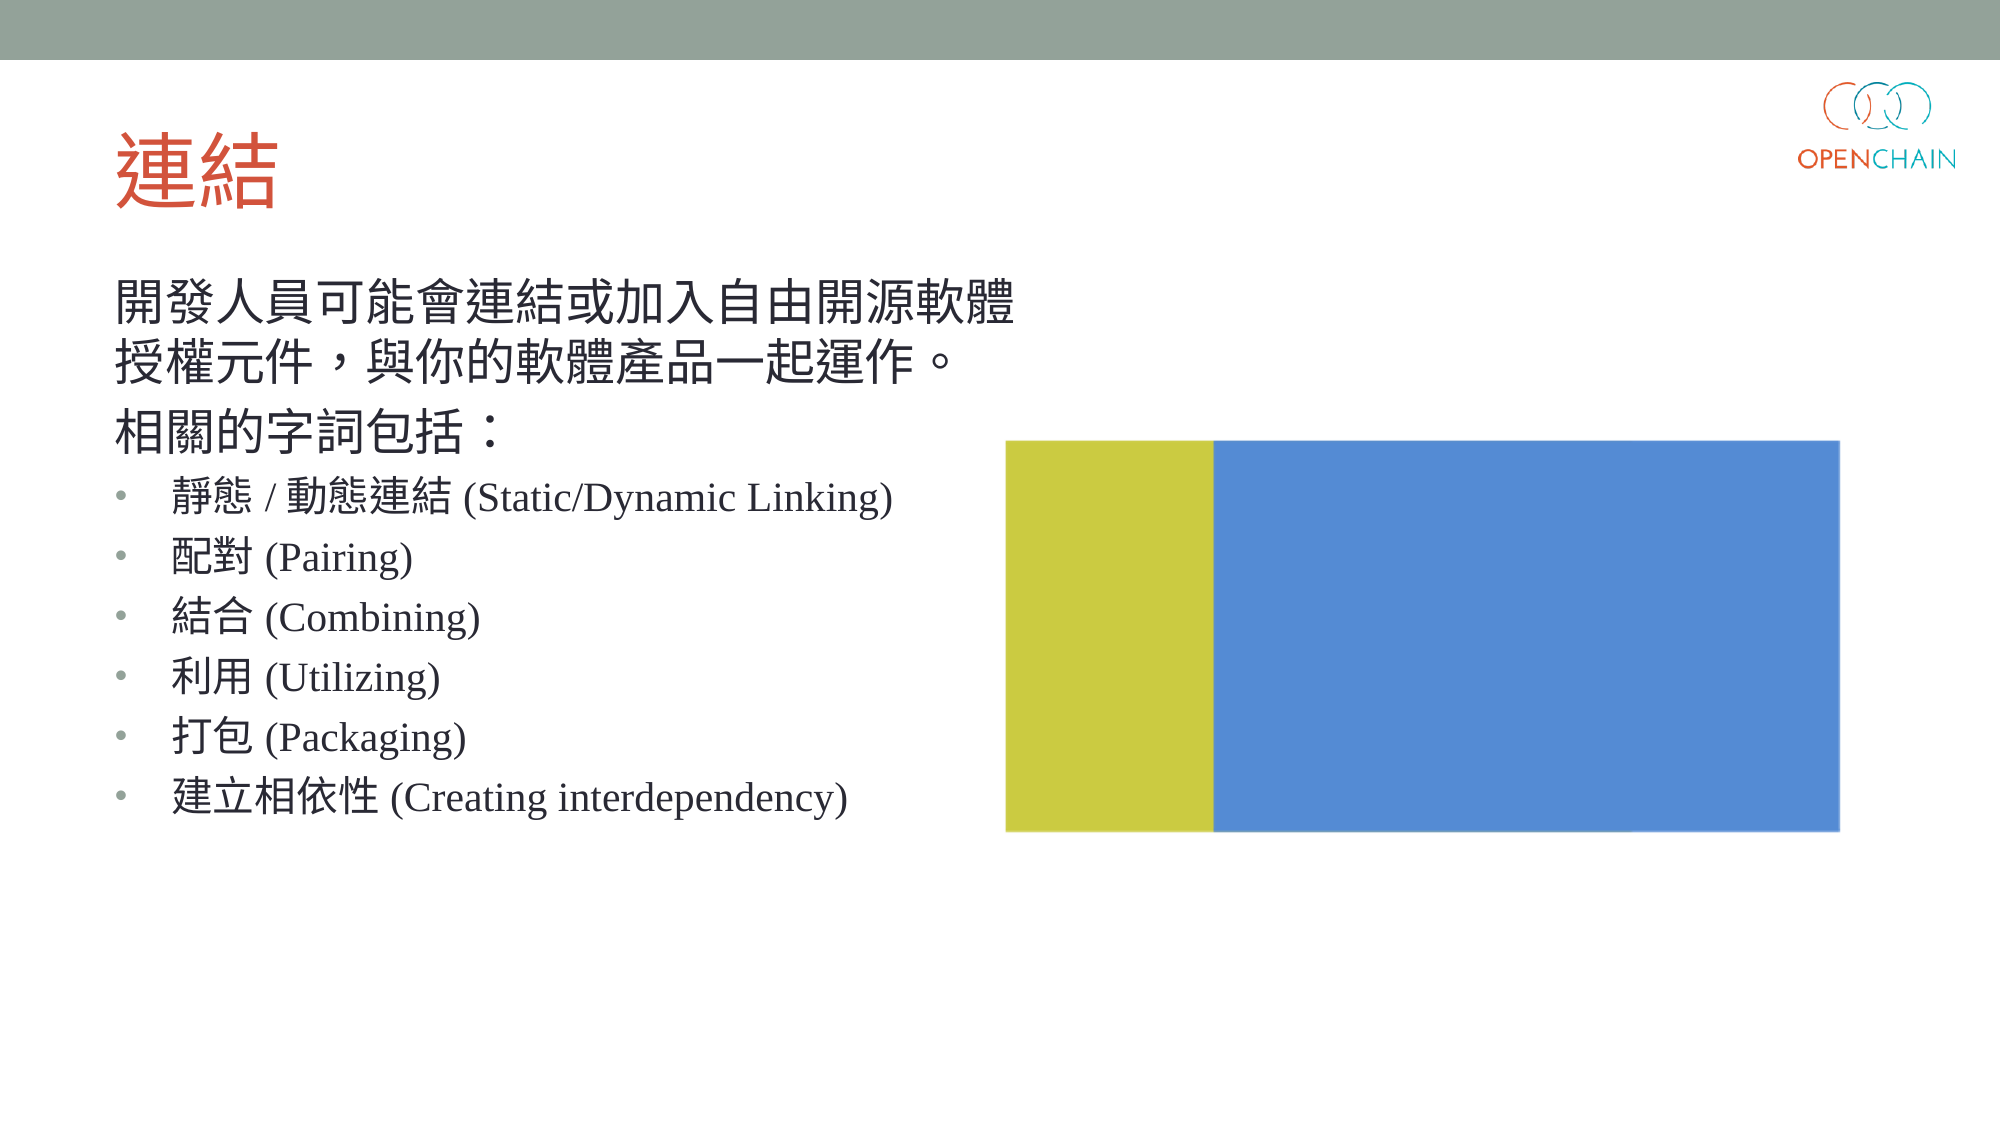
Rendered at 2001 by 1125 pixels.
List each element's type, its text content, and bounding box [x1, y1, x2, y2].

picture [1798, 82, 1955, 169]
list 開發人員可能會連結或加入自由開源軟體授權元件，與你的軟體產品一起運作。 相關的字詞包括： 靜態/動態連結(Static/Dynamic Linking) 配對(Pairing) 結合(Combining) 利用(Utilizing) 打包(Packaging) 建立相依性(Creating interdependency) [99, 262, 716, 1063]
picture [716, 236, 2000, 1089]
title 連結 [99, 87, 1900, 250]
